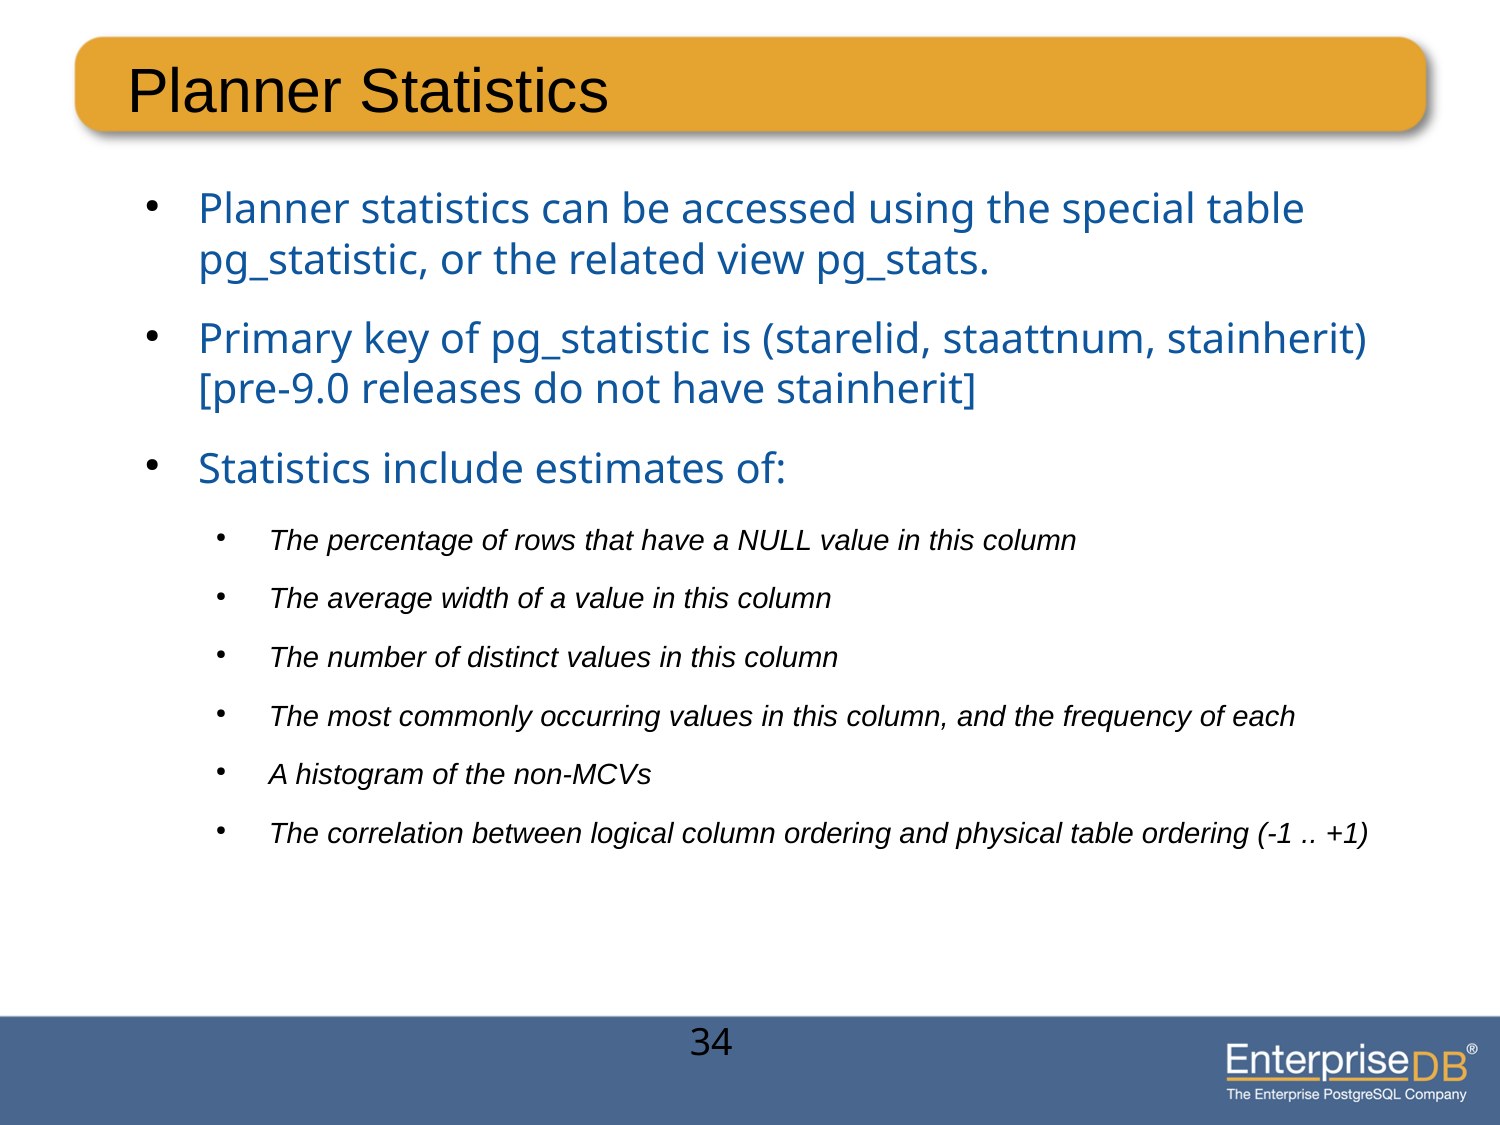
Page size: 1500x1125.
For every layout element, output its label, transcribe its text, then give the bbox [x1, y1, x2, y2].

title Planner Statistics [112, 37, 1388, 138]
picture [0, 0, 1500, 1125]
list Planner statistics can be accessed using the special table pg_statistic, or the related view pg_stats. Primary key of pg_statistic is (starelid, staattnum, stainherit) [pre-9.0 releases do not have stainherit] Statistics include estimates of: The percentage of rows that have a NULL value in this column The average width of a value in this column The number of distinct values in this column The most commonly occurring values in this column, and the frequency of each A histogram of the non-MCVs The correlation between logical column ordering and physical table ordering (-1 .. +1) [112, 174, 1388, 963]
slide_number <number> [675, 1010, 825, 1125]
